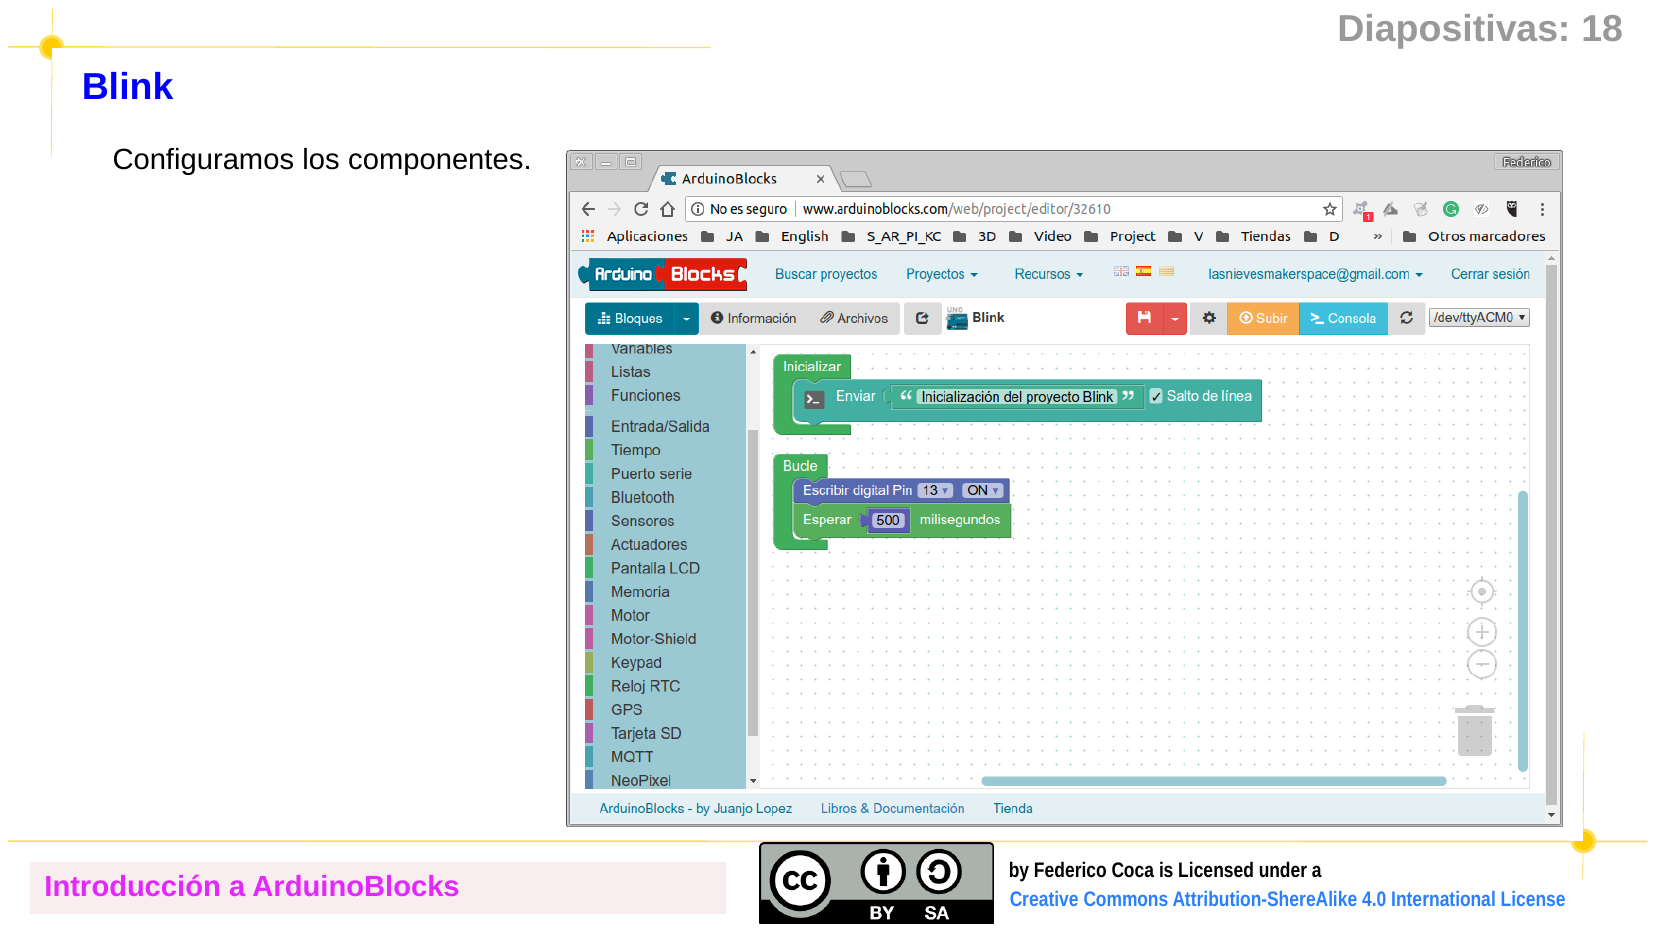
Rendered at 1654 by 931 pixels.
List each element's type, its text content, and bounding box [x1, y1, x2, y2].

picture [566, 150, 1563, 827]
text_box Blink [67, 58, 1207, 116]
text_box Configuramos los componentes. [97, 135, 1268, 282]
text_box Introducción a ArduinoBlocks [29, 862, 727, 915]
text_box Diapositivas: 18 [1322, 0, 1644, 57]
